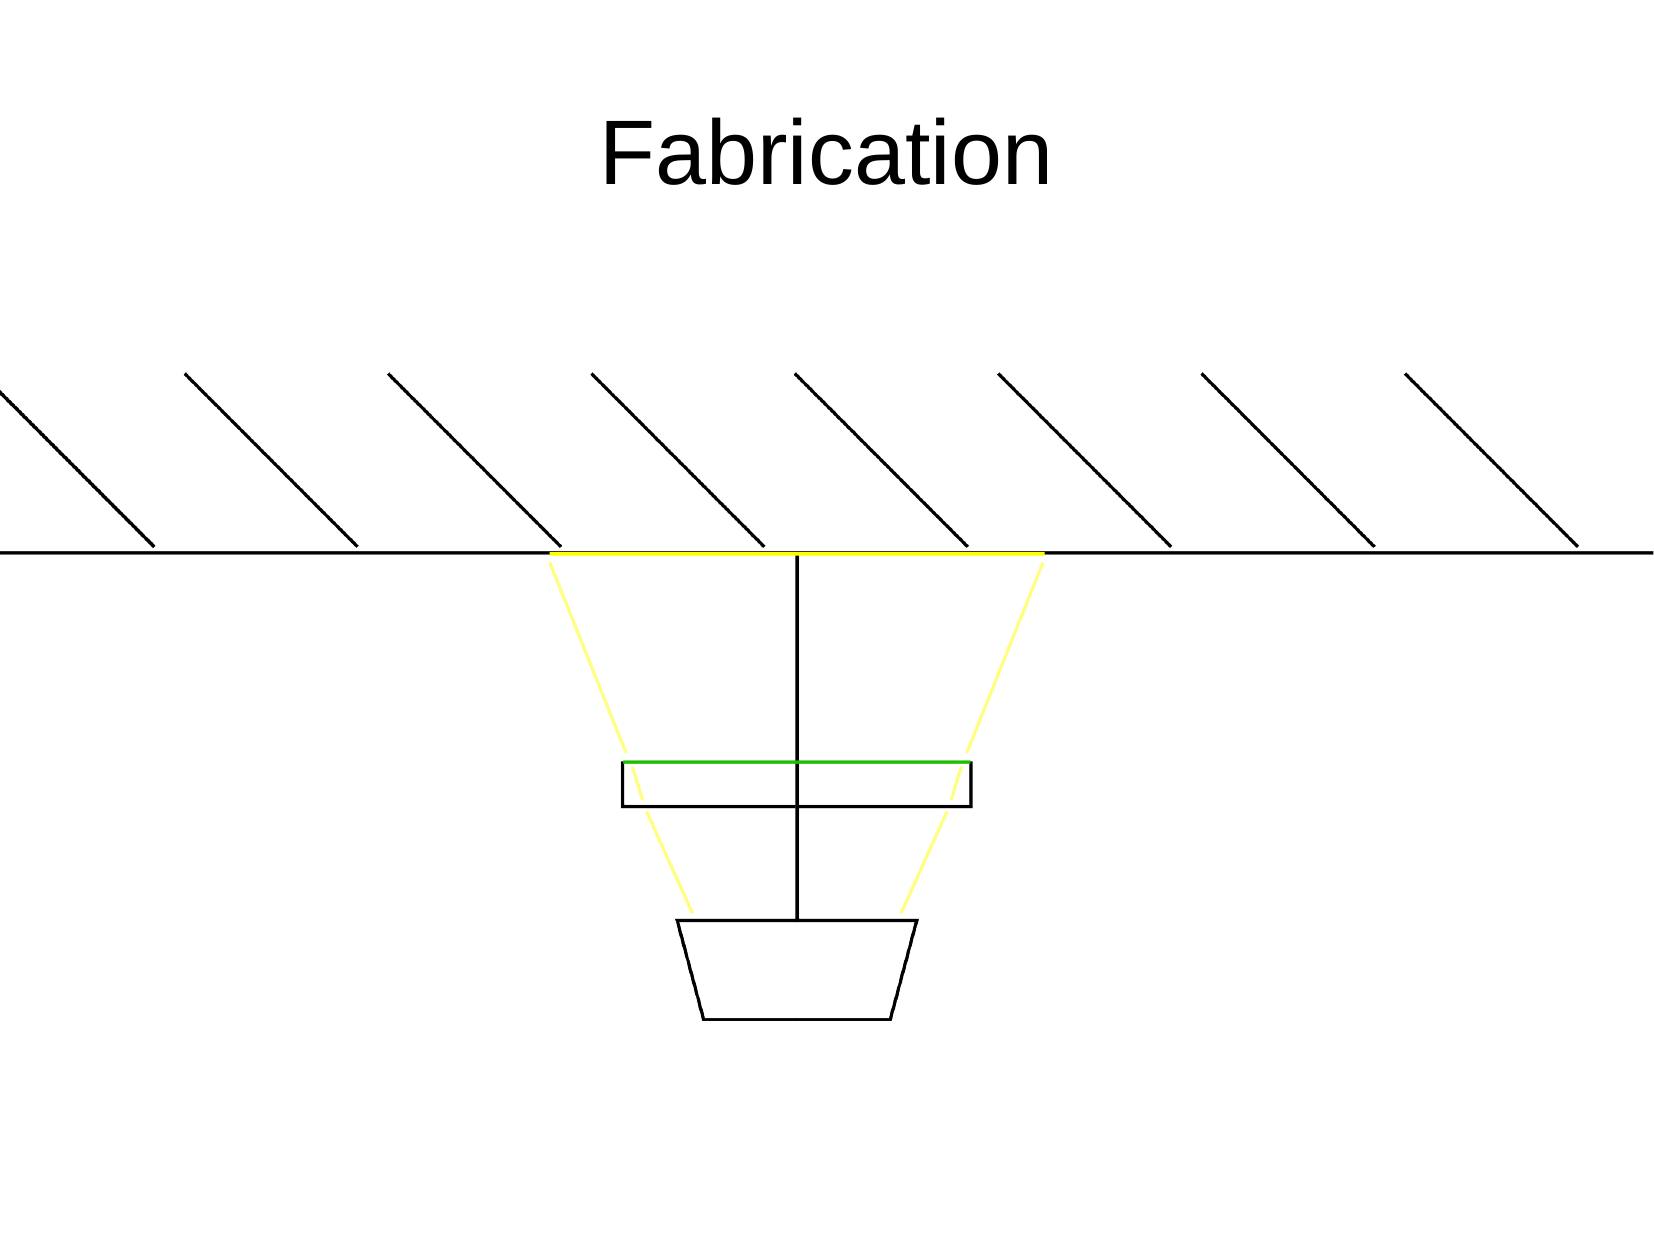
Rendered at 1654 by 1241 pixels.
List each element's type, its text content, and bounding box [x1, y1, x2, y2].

picture [0, 372, 1654, 1021]
title Fabrication [82, 49, 1571, 257]
